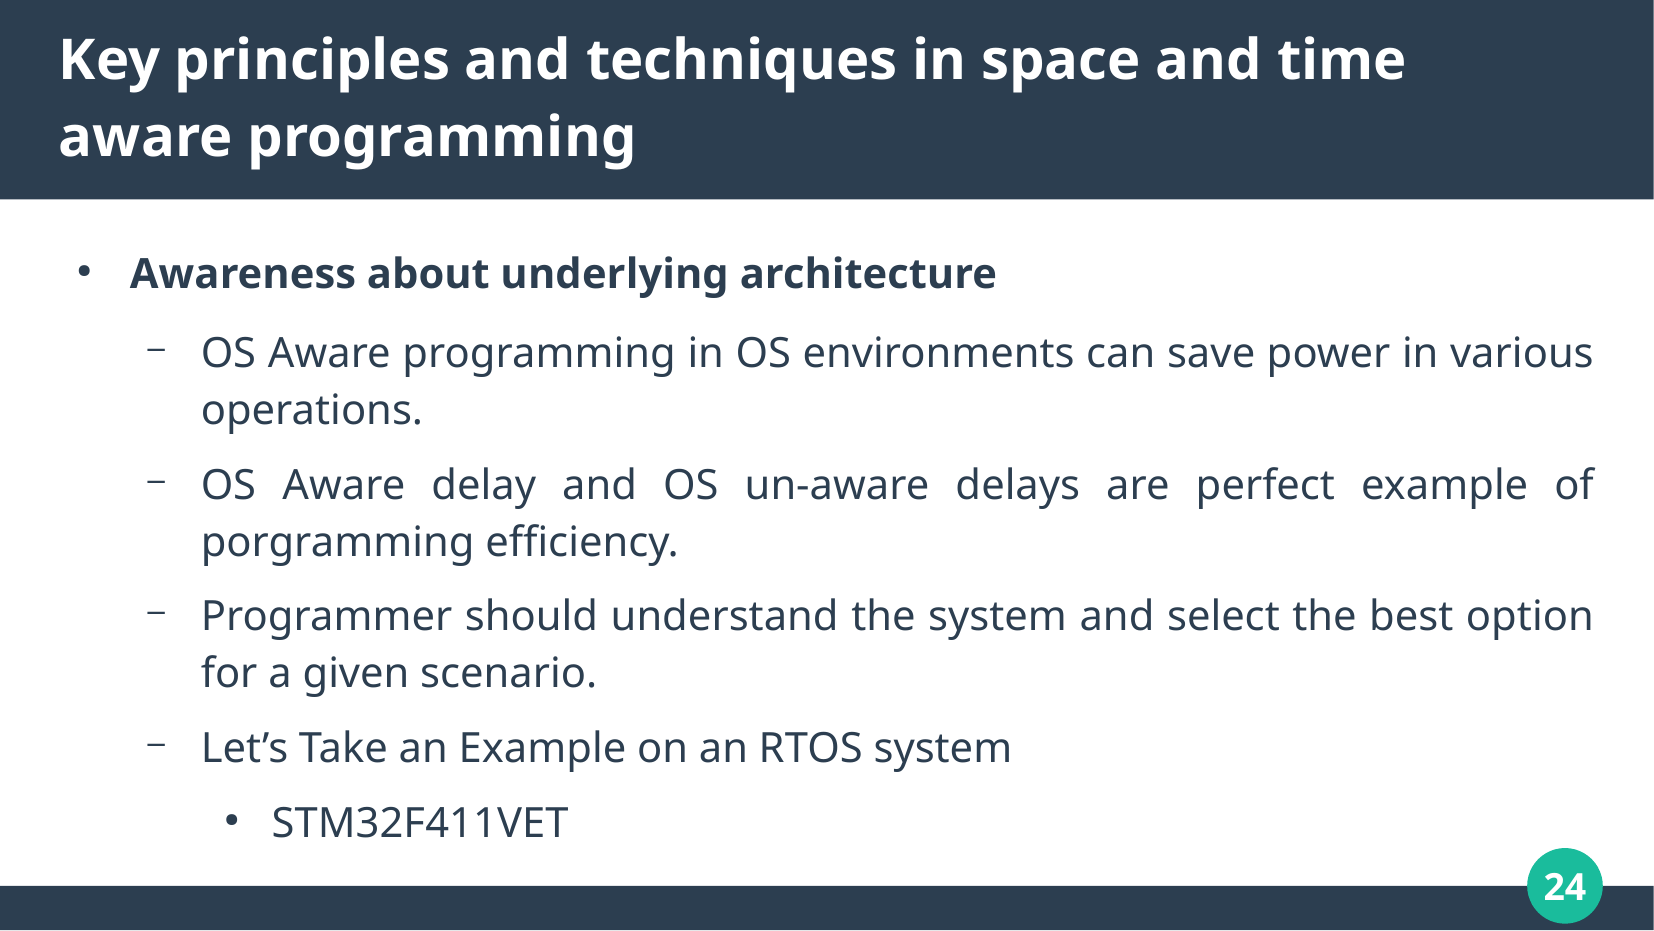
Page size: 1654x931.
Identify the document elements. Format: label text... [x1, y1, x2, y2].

title Key principles and techniques in space and time aware programming [59, 37, 1595, 156]
list Awareness about underlying architecture OS Aware programming in OS environments can save power in various operations. OS Aware delay and OS un-aware delays are perfect example of porgramming efficiency. Programmer should understand the system and select the best option for a given scenario. Let’s Take an Example on an RTOS system STM32F411VET [59, 243, 1595, 864]
